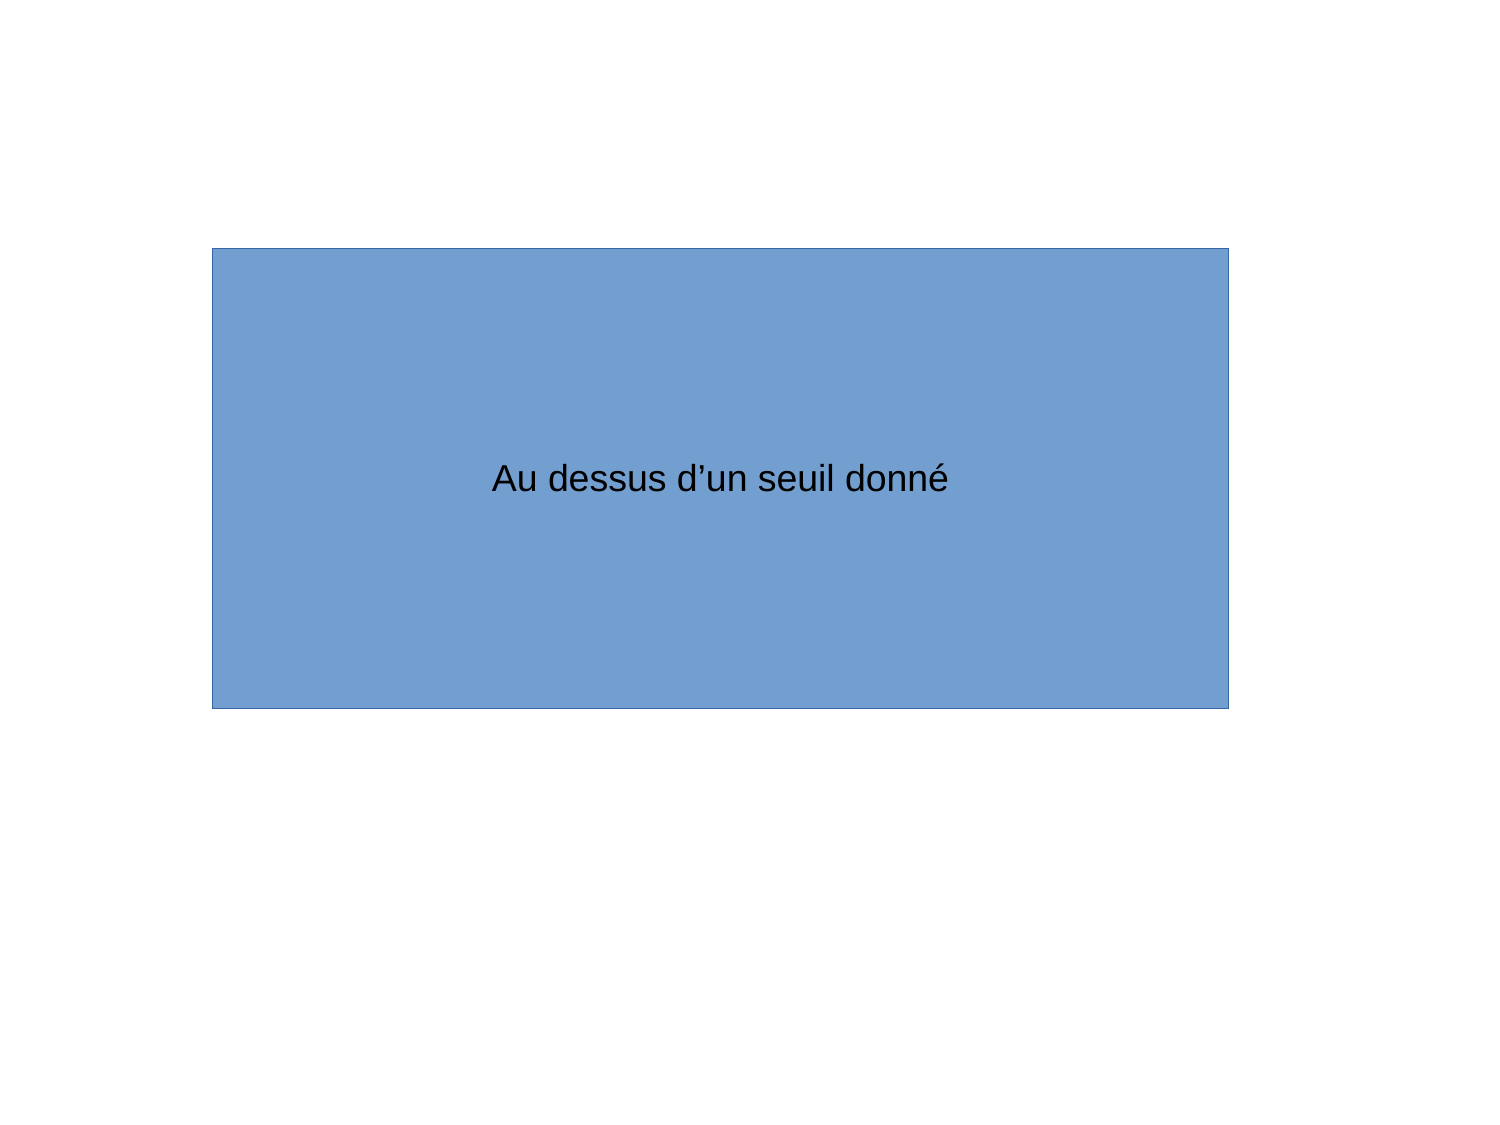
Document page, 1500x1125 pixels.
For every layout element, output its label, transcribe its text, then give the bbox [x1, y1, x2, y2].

text_box Au dessus d’un seuil donné [212, 248, 1229, 709]
